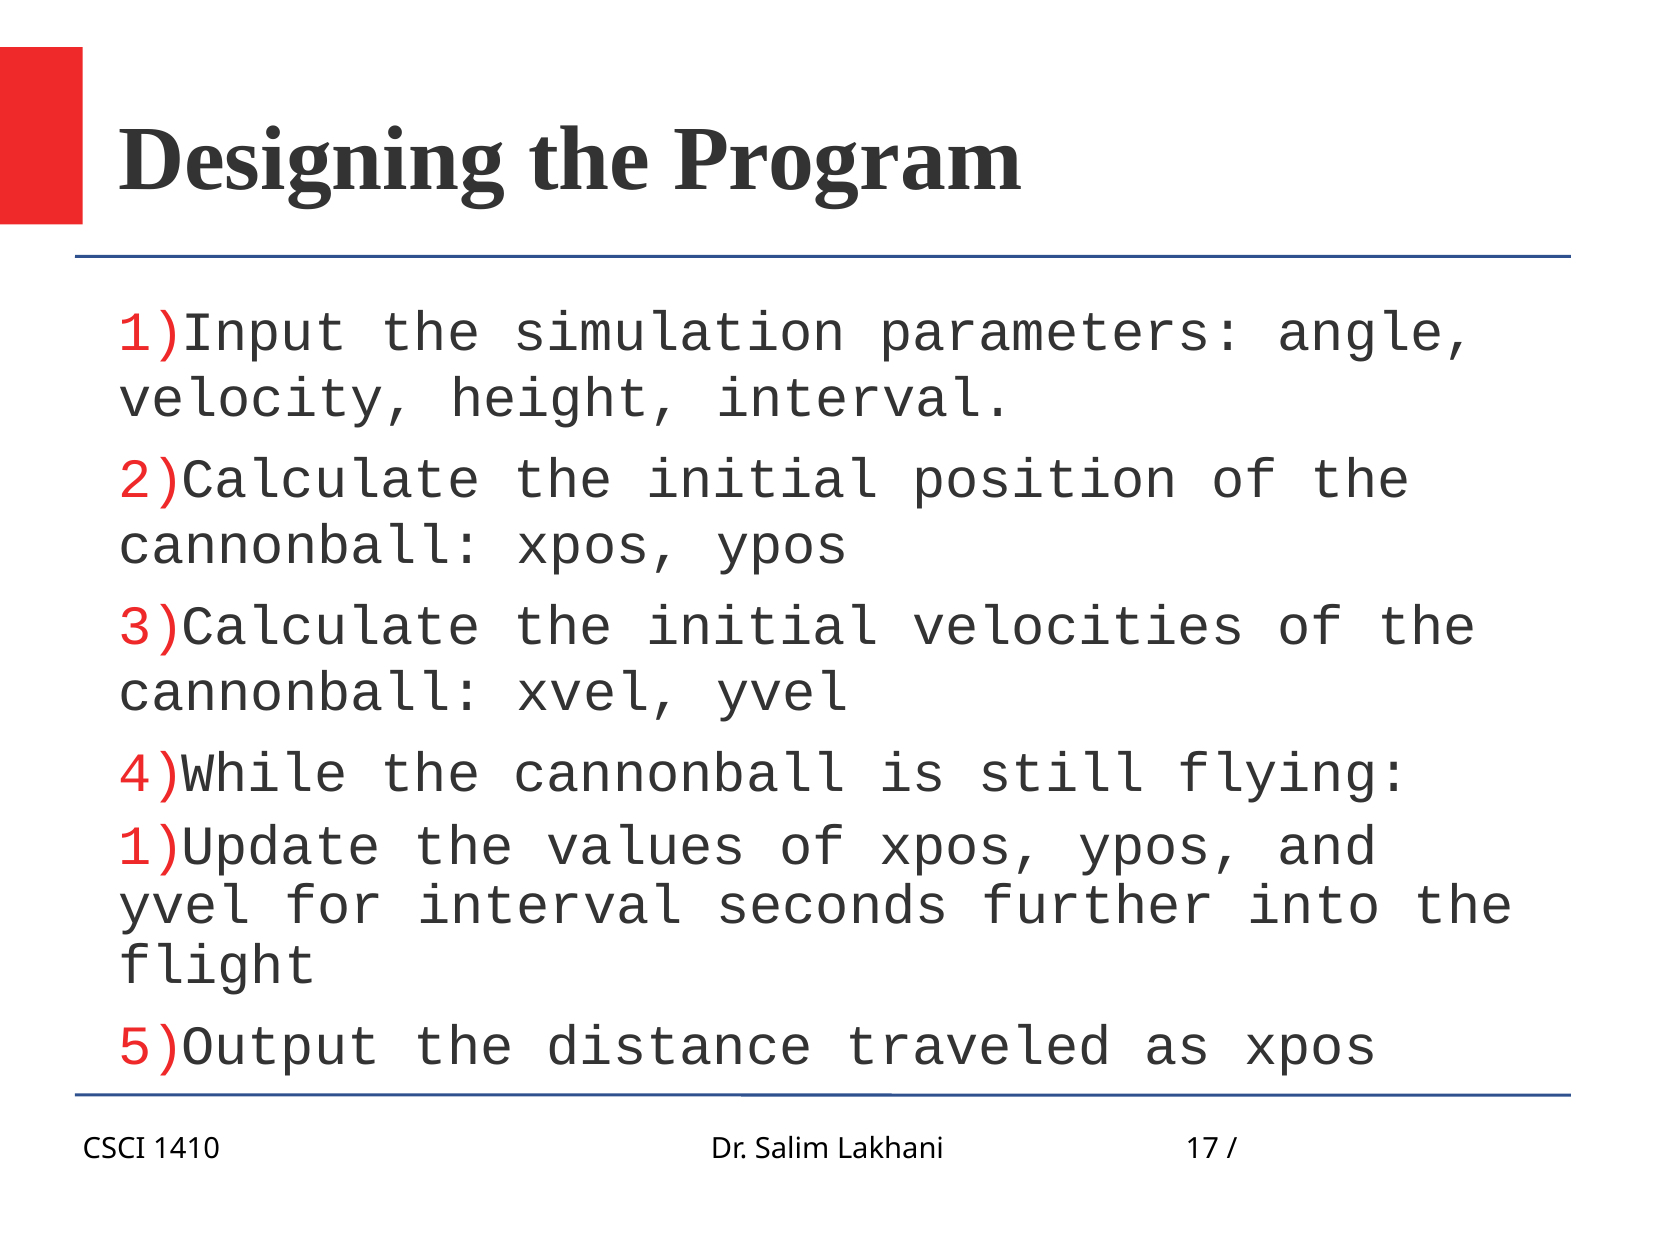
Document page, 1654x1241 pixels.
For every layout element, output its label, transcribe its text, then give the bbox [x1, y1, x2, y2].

title Designing the Program [118, 49, 1571, 257]
text_box / [1185, 1129, 1571, 1216]
list Input the simulation parameters: angle, velocity, height, interval. Calculate the initial position of the cannonball: xpos, ypos Calculate the initial velocities of the cannonball: xvel, yvel While the cannonball is still flying: Update the values of xpos, ypos, and yvel for interval seconds further into the flight Output the distance traveled as xpos [118, 295, 1536, 1080]
text_box CSCI 1410 [82, 1129, 468, 1216]
text_box Dr. Salim Lakhani [565, 1129, 1090, 1216]
